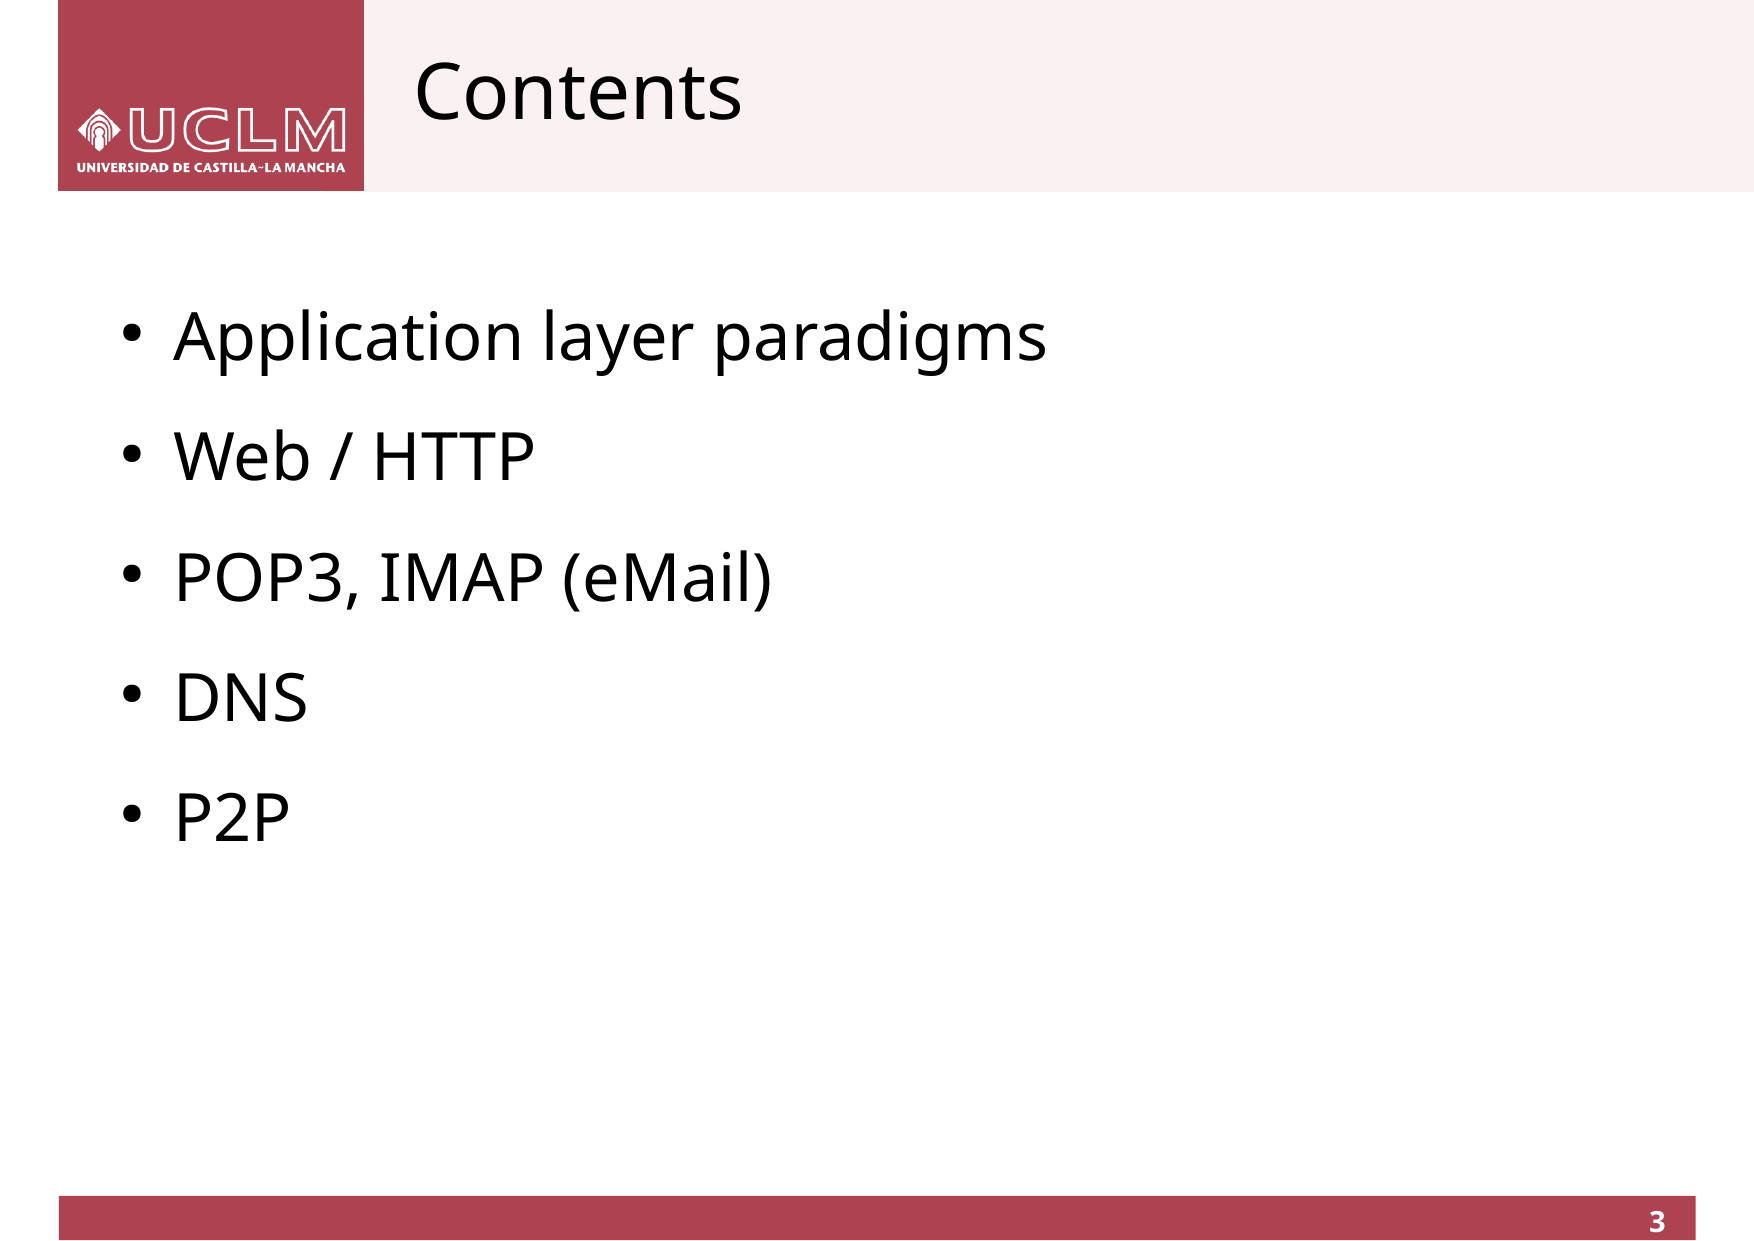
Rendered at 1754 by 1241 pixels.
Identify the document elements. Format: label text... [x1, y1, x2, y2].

list Application layer paradigms Web / HTTP POP3, IMAP (eMail) DNS P2P [102, 289, 1594, 1131]
picture [58, 0, 364, 191]
title Contents [413, 0, 1667, 198]
